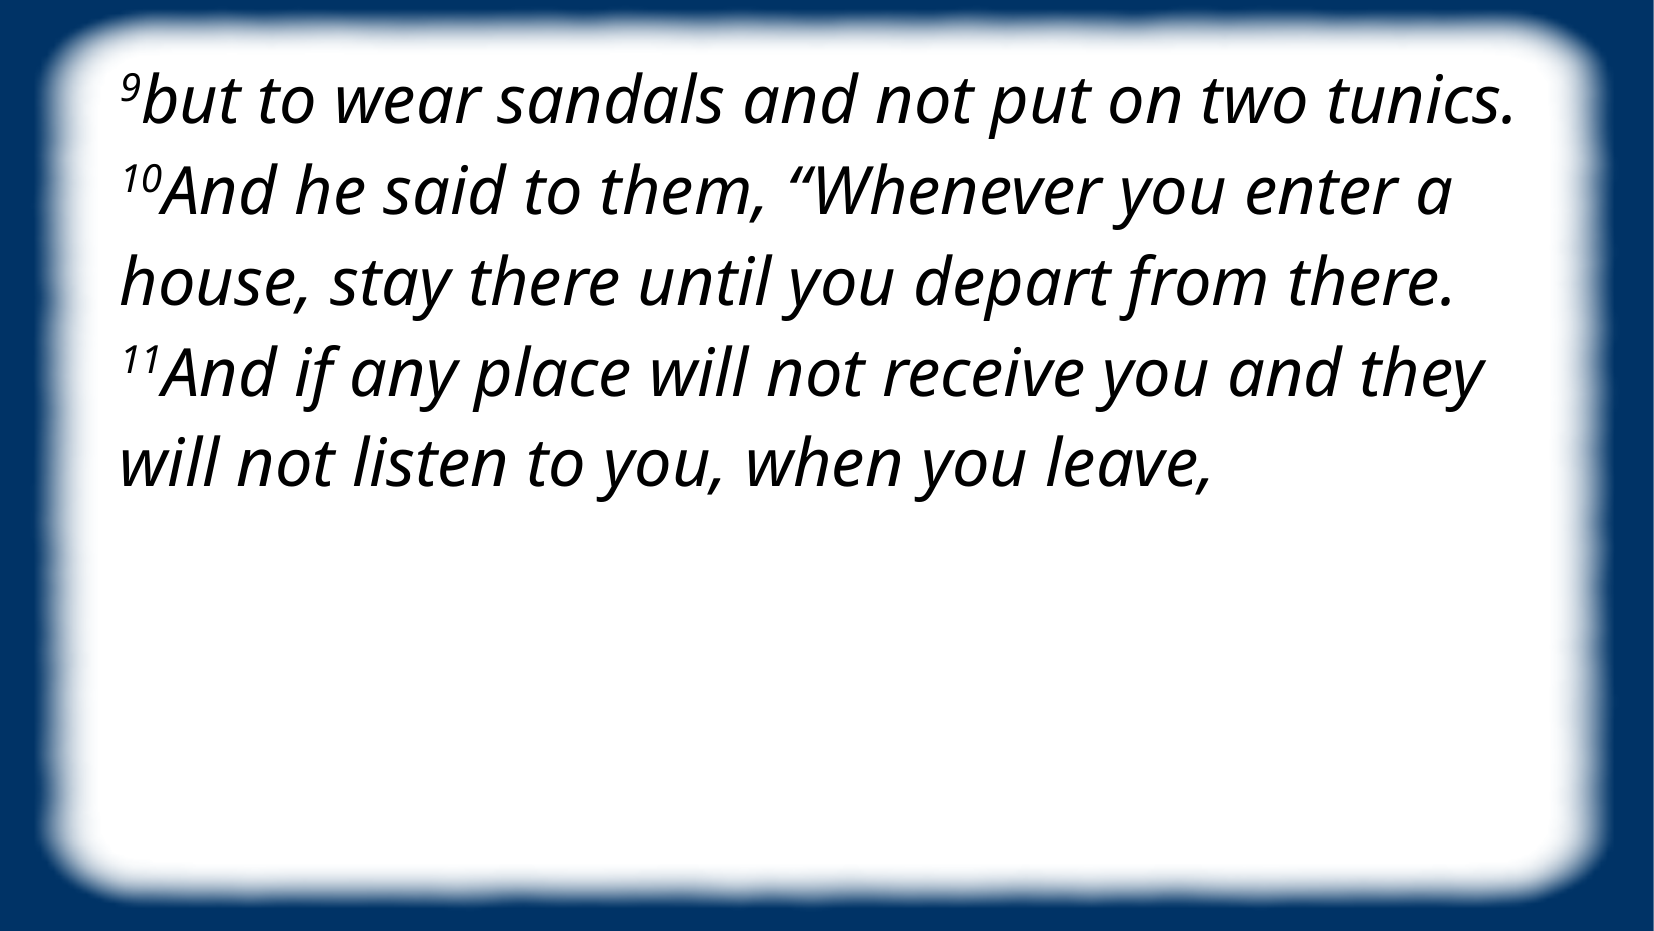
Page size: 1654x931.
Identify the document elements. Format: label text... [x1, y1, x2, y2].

text_box 9but to wear sandals and not put on two tunics. 10And he said to them, “Whenever you enter a house, stay there until you depart from there. 11And if any place will not receive you and they will not listen to you, when you leave, [105, 45, 1561, 504]
picture [0, 0, 1654, 931]
